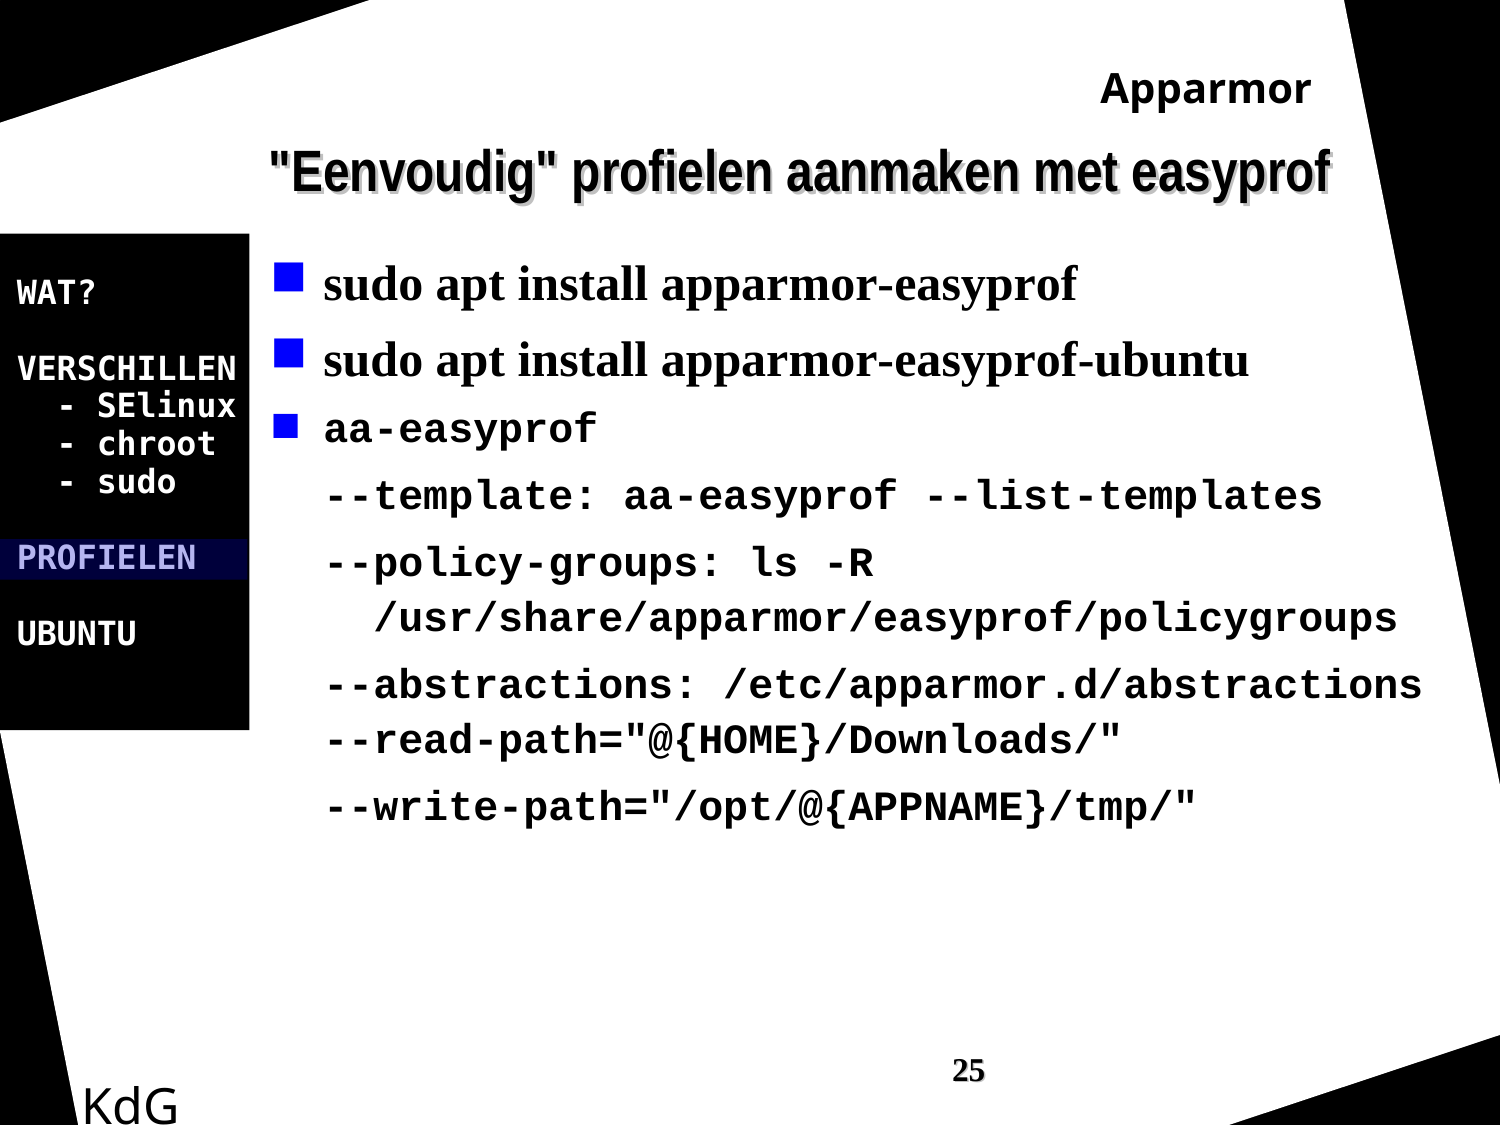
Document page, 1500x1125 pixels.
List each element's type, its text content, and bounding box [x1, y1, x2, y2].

list sudo apt install apparmor-easyprof sudo apt install apparmor-easyprof-ubuntu aa-easyprof --template: aa-easyprof --list-templates --policy-groups: ls -R /usr/share/apparmor/easyprof/policygroups --abstractions: /etc/apparmor.d/abstractions --read-path="@{HOME}/Downloads/" --write-path="/opt/@{APPNAME}/tmp/" [270, 246, 1469, 967]
text_box [0, 539, 248, 580]
title "Eenvoudig" profielen aanmaken met easyprof [268, 41, 1415, 283]
